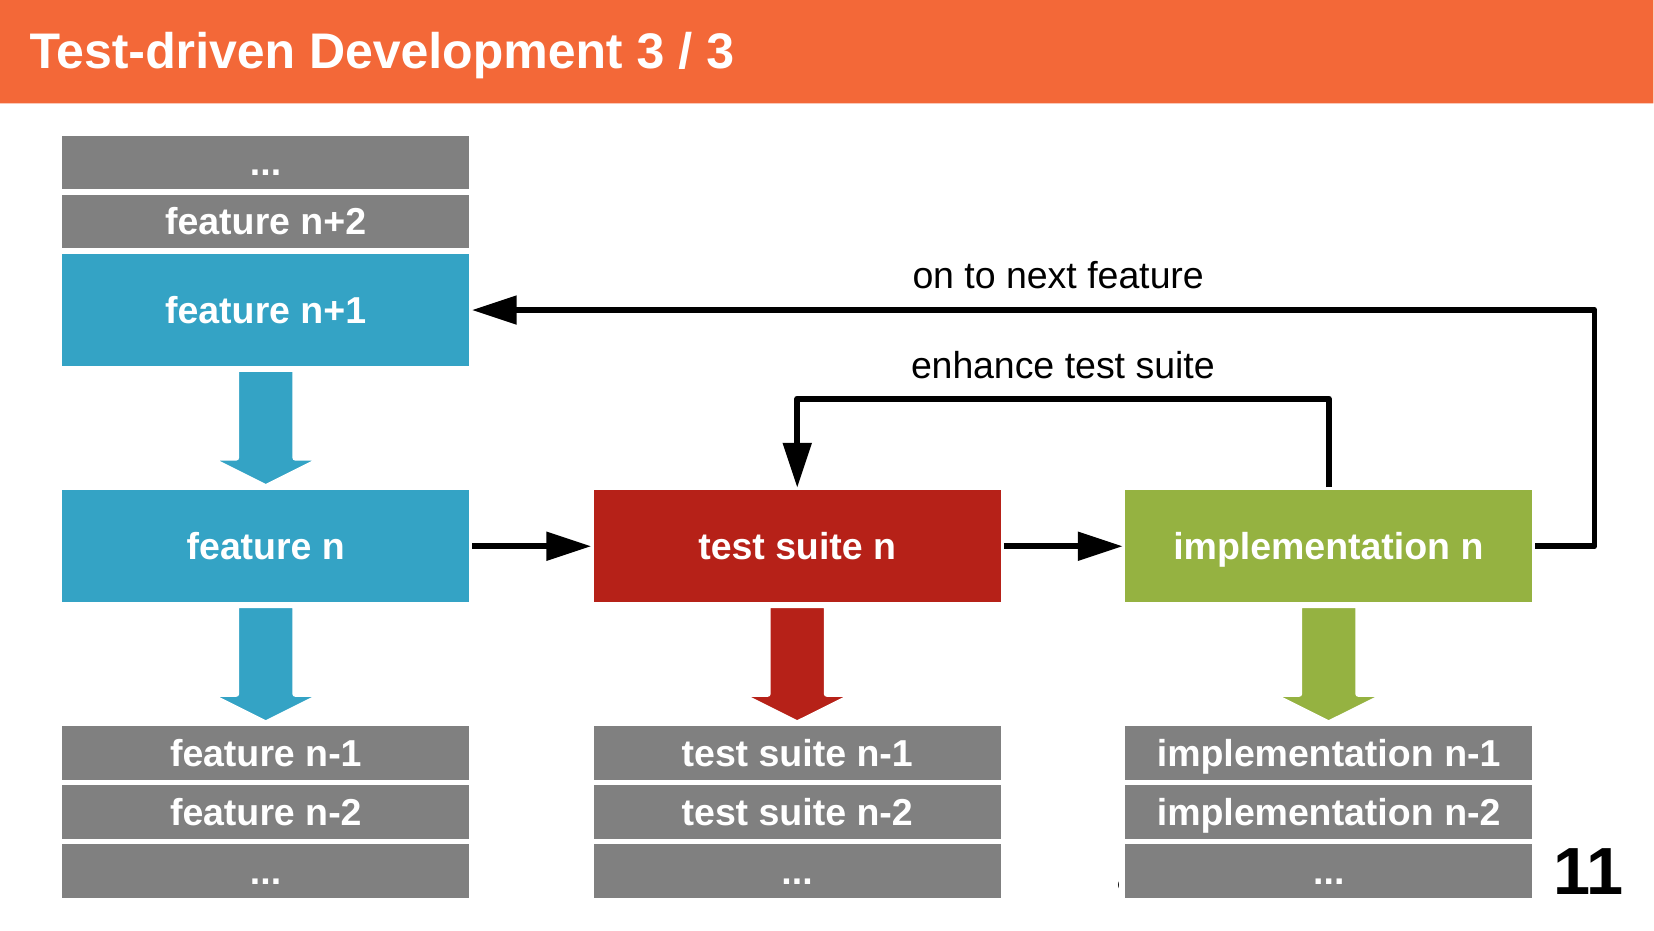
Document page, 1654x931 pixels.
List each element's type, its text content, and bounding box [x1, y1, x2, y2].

title Test-driven Development 3 / 3 [0, 0, 1654, 104]
text_box test suite n [590, 487, 1004, 606]
text_box [738, 606, 857, 723]
text_box ... [59, 842, 473, 901]
text_box implementation n-1 [1122, 723, 1536, 782]
text_box feature n+1 [59, 250, 473, 370]
text_box ... [590, 841, 1004, 901]
text_box ... [1122, 841, 1536, 901]
text_box feature n+2 [59, 192, 473, 250]
text_box ... [59, 132, 473, 192]
text_box [1269, 606, 1388, 723]
text_box feature n-2 [59, 782, 473, 842]
text_box [206, 370, 325, 487]
text_box feature n [59, 487, 473, 606]
text_box implementation n [1122, 487, 1536, 606]
text_box implementation n-2 [1122, 782, 1536, 841]
text_box test suite n-2 [590, 782, 1004, 841]
text_box [206, 606, 325, 723]
text_box on to next feature [795, 242, 1321, 308]
text_box test suite n-1 [590, 723, 1004, 782]
text_box feature n-1 [59, 723, 473, 782]
text_box enhance test suite [797, 332, 1329, 399]
